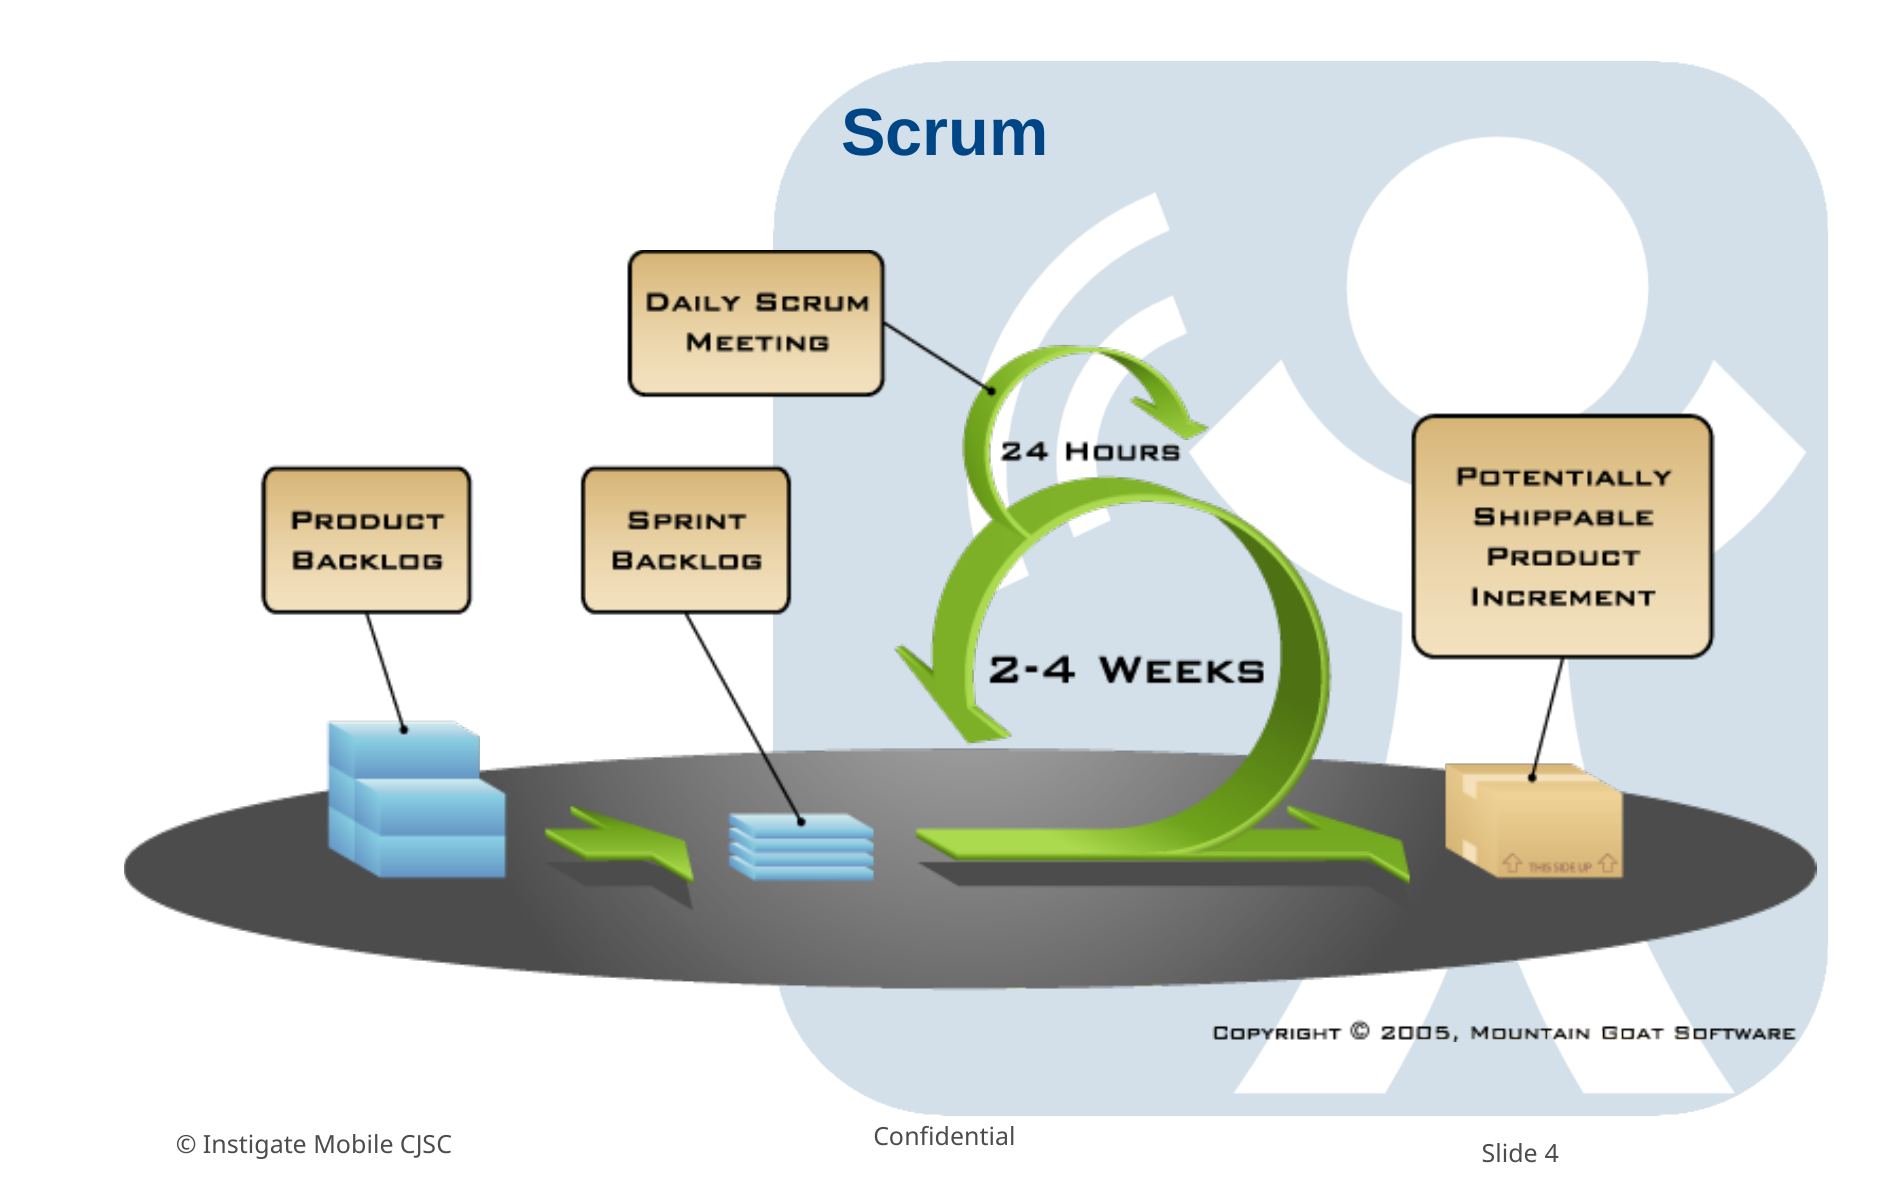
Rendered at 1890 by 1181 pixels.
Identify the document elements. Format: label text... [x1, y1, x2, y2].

text_box Scrum [96, 47, 1794, 217]
text_box Confidential [646, 1128, 1243, 1172]
picture [124, 61, 1829, 1116]
text_box [95, 228, 1795, 914]
